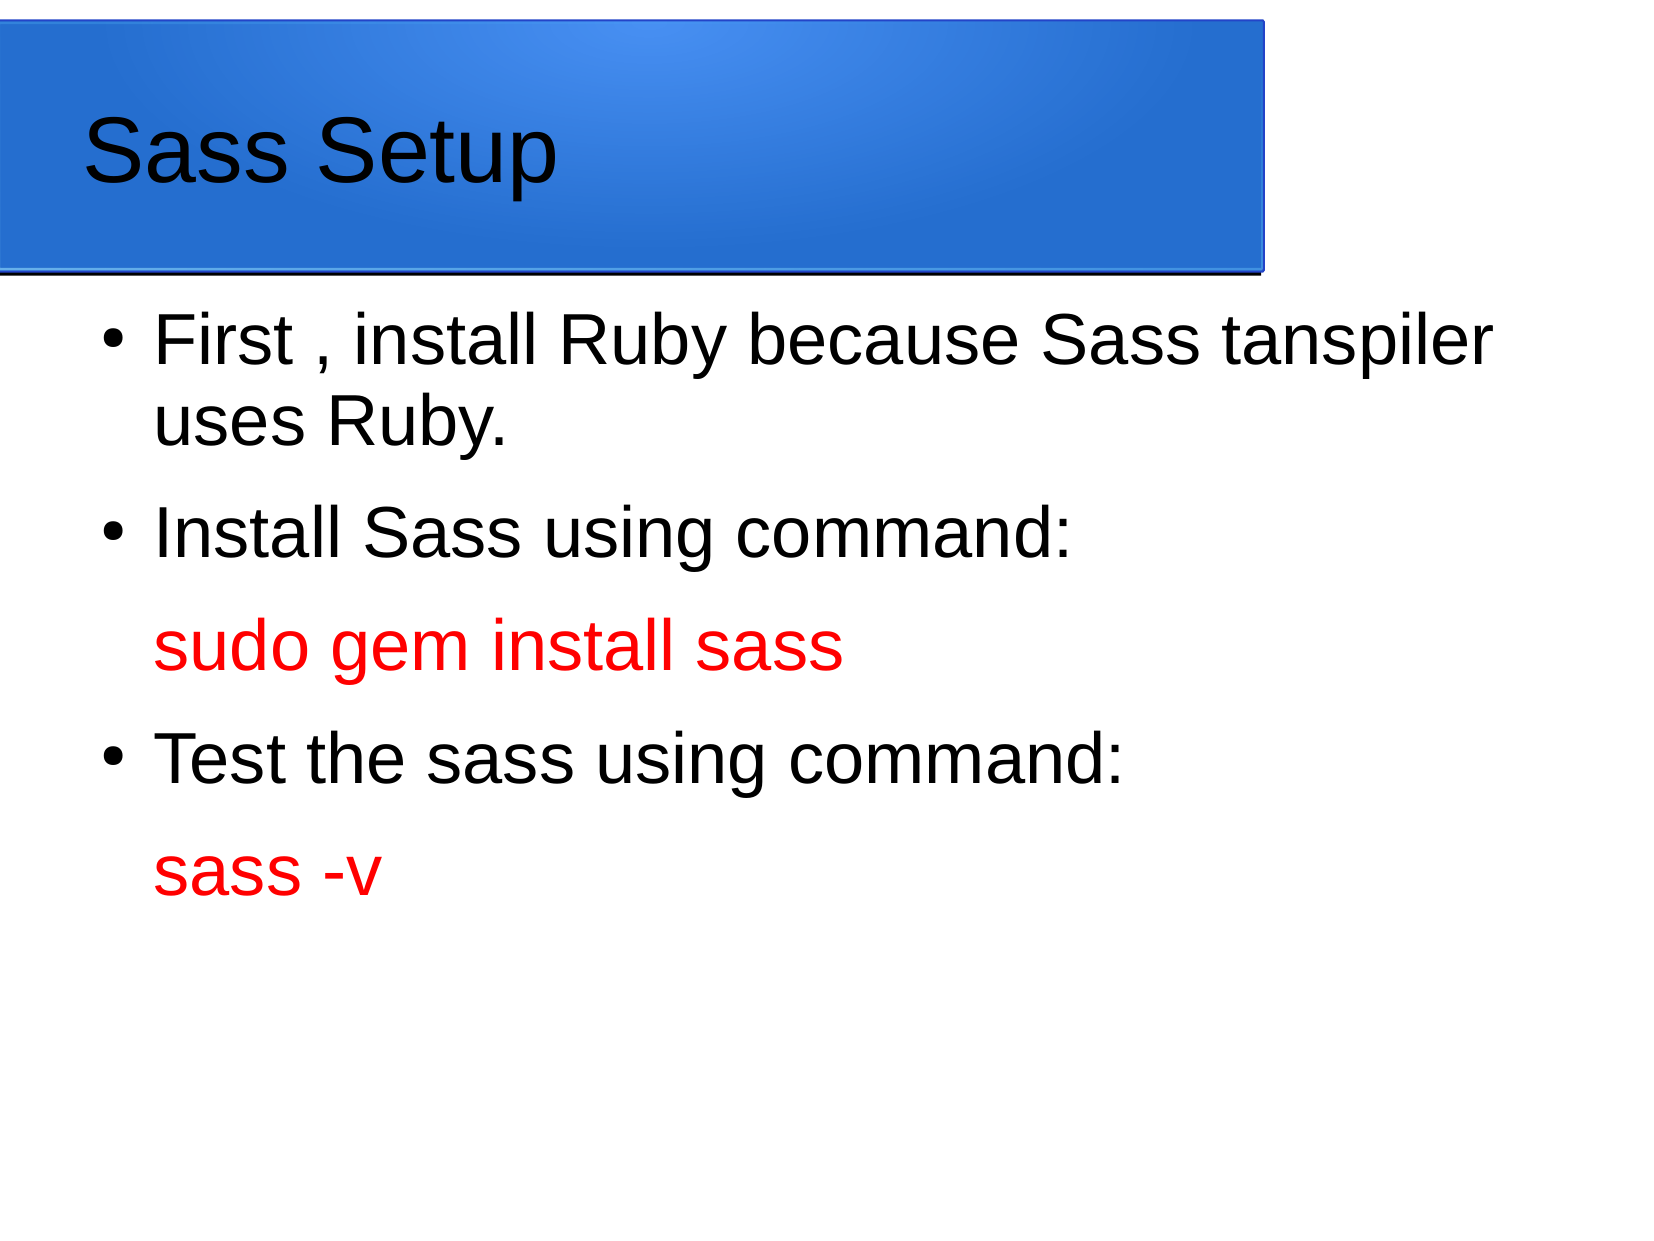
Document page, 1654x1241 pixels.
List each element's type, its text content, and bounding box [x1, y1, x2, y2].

title Sass Setup [82, 47, 1235, 252]
list First , install Ruby because Sass tanspiler uses Ruby. Install Sass using command: sudo gem install sass Test the sass using command: sass -v [82, 299, 1571, 1019]
